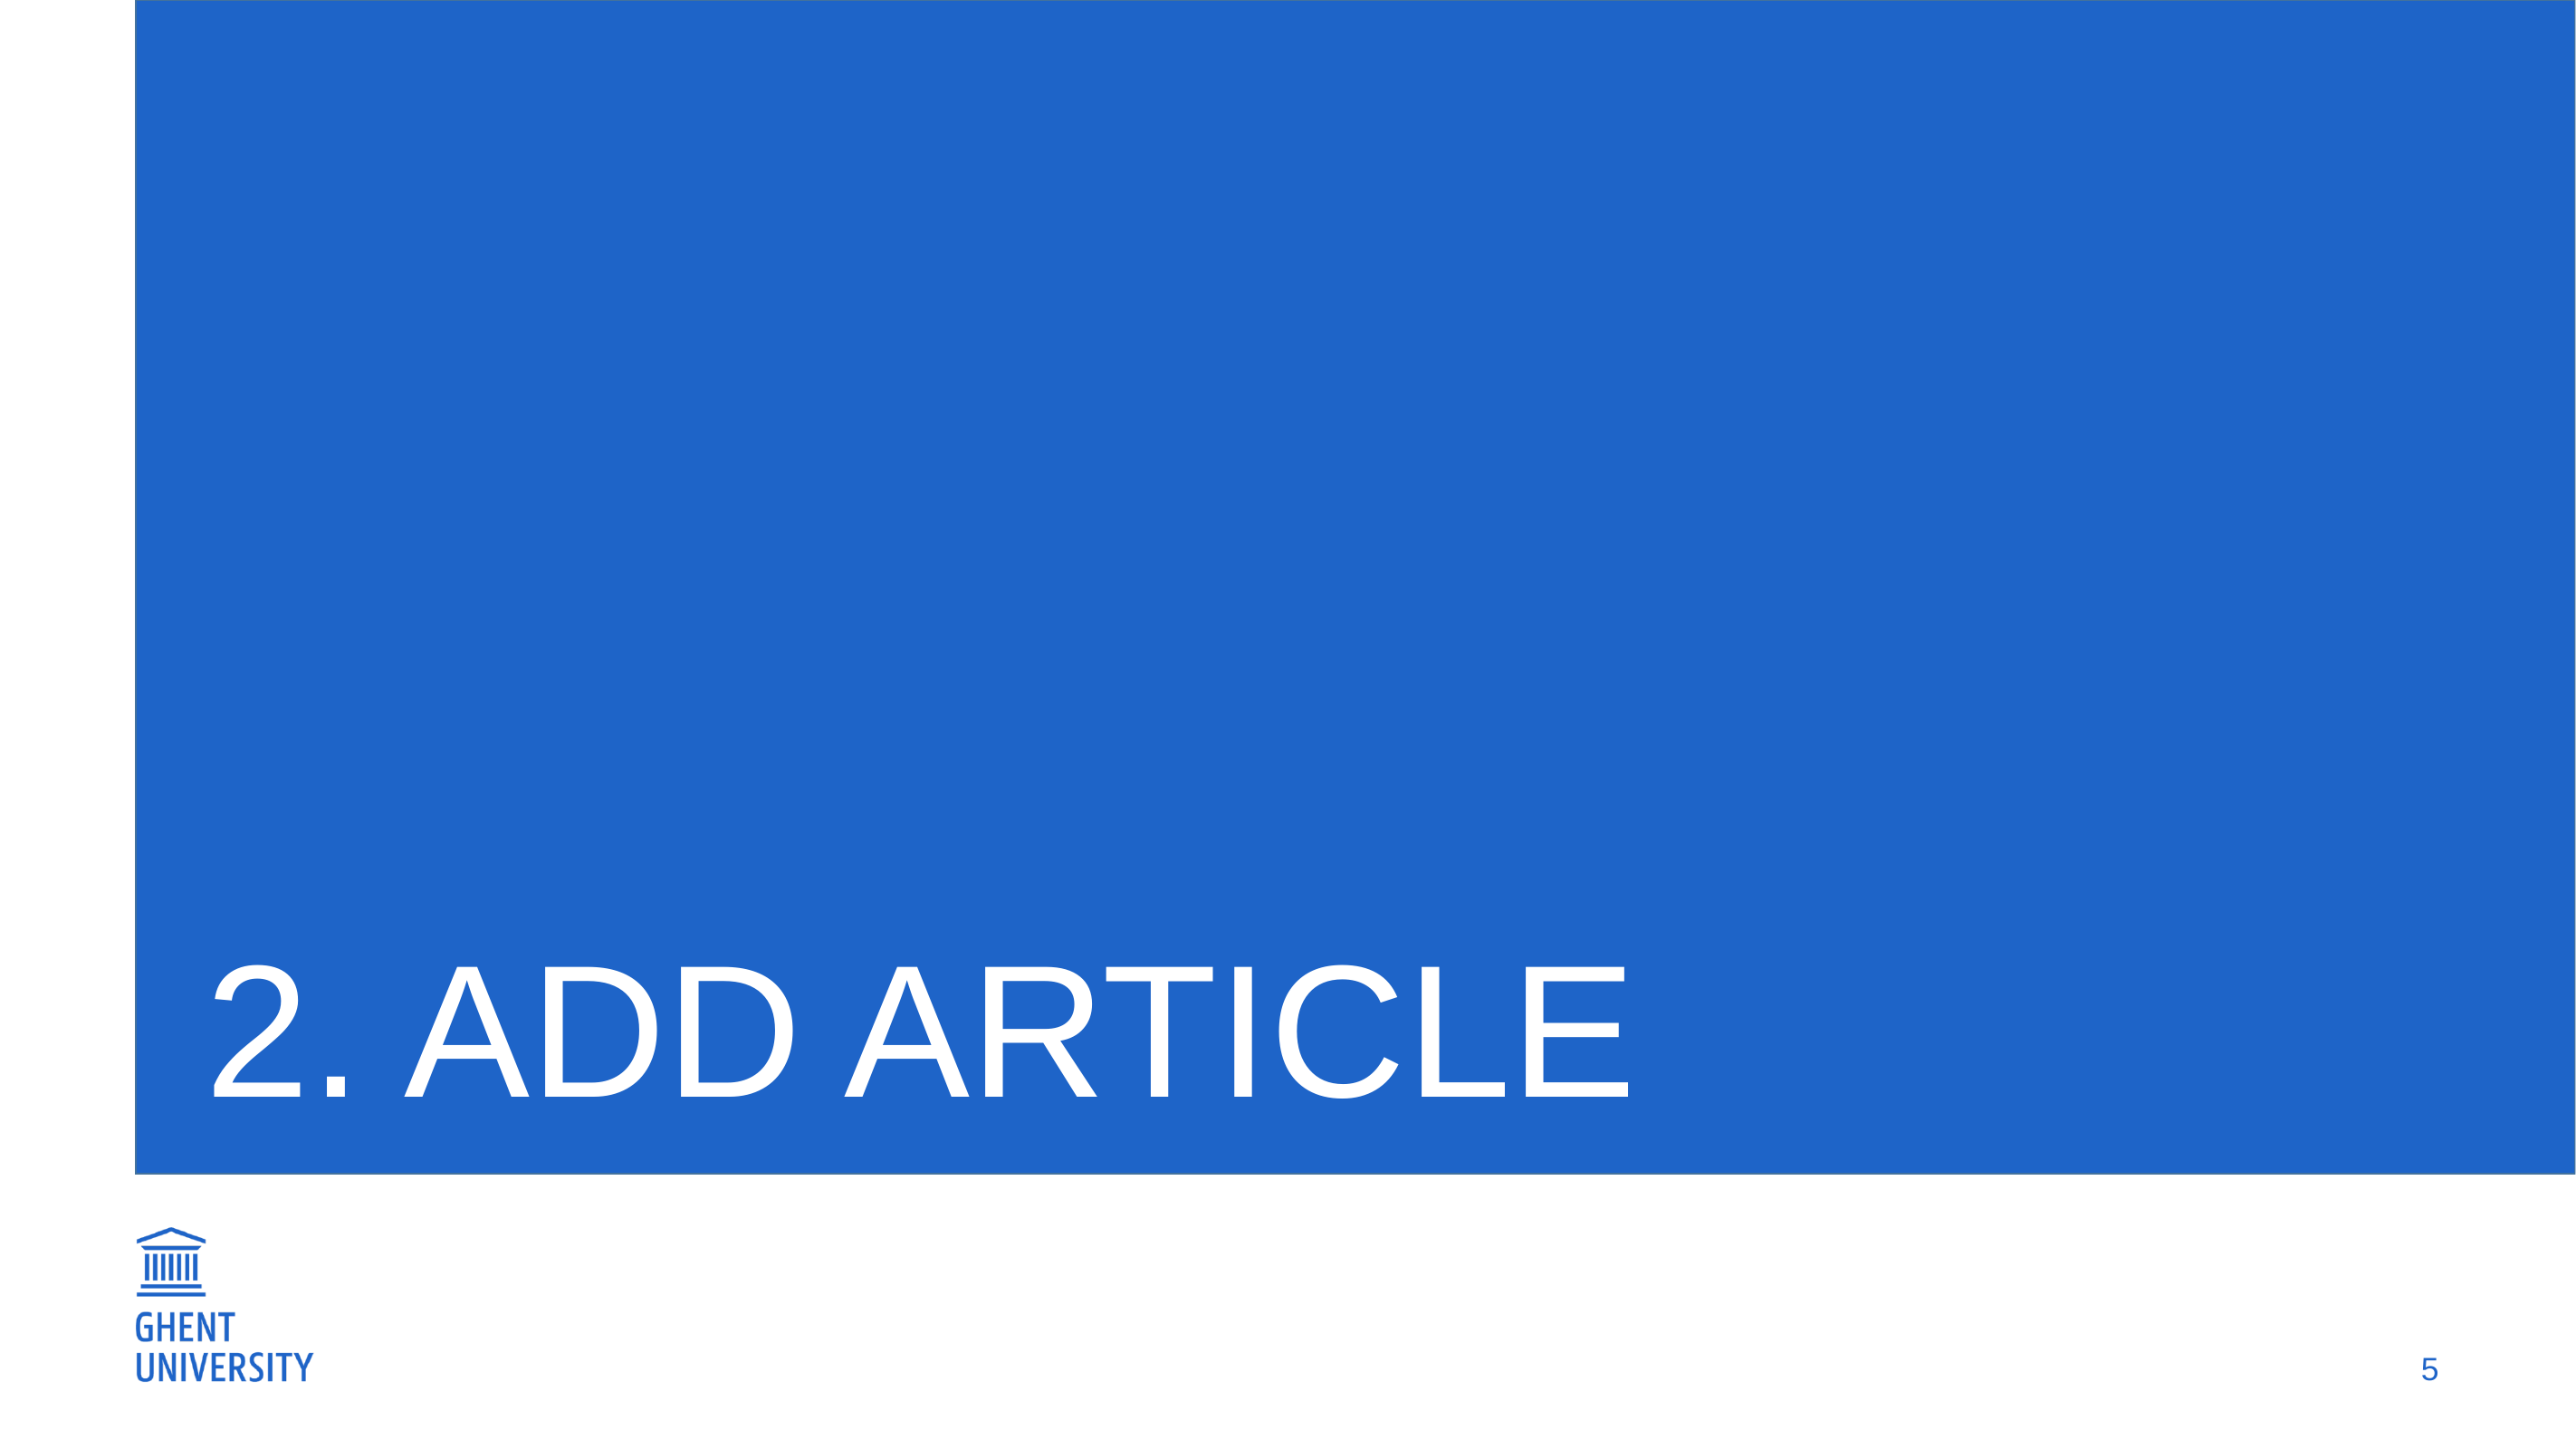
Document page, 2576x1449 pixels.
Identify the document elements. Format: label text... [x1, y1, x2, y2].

title 2. Add article [191, 482, 2447, 1142]
picture [68, 1175, 411, 1449]
slide_number <number> [2315, 1329, 2453, 1407]
